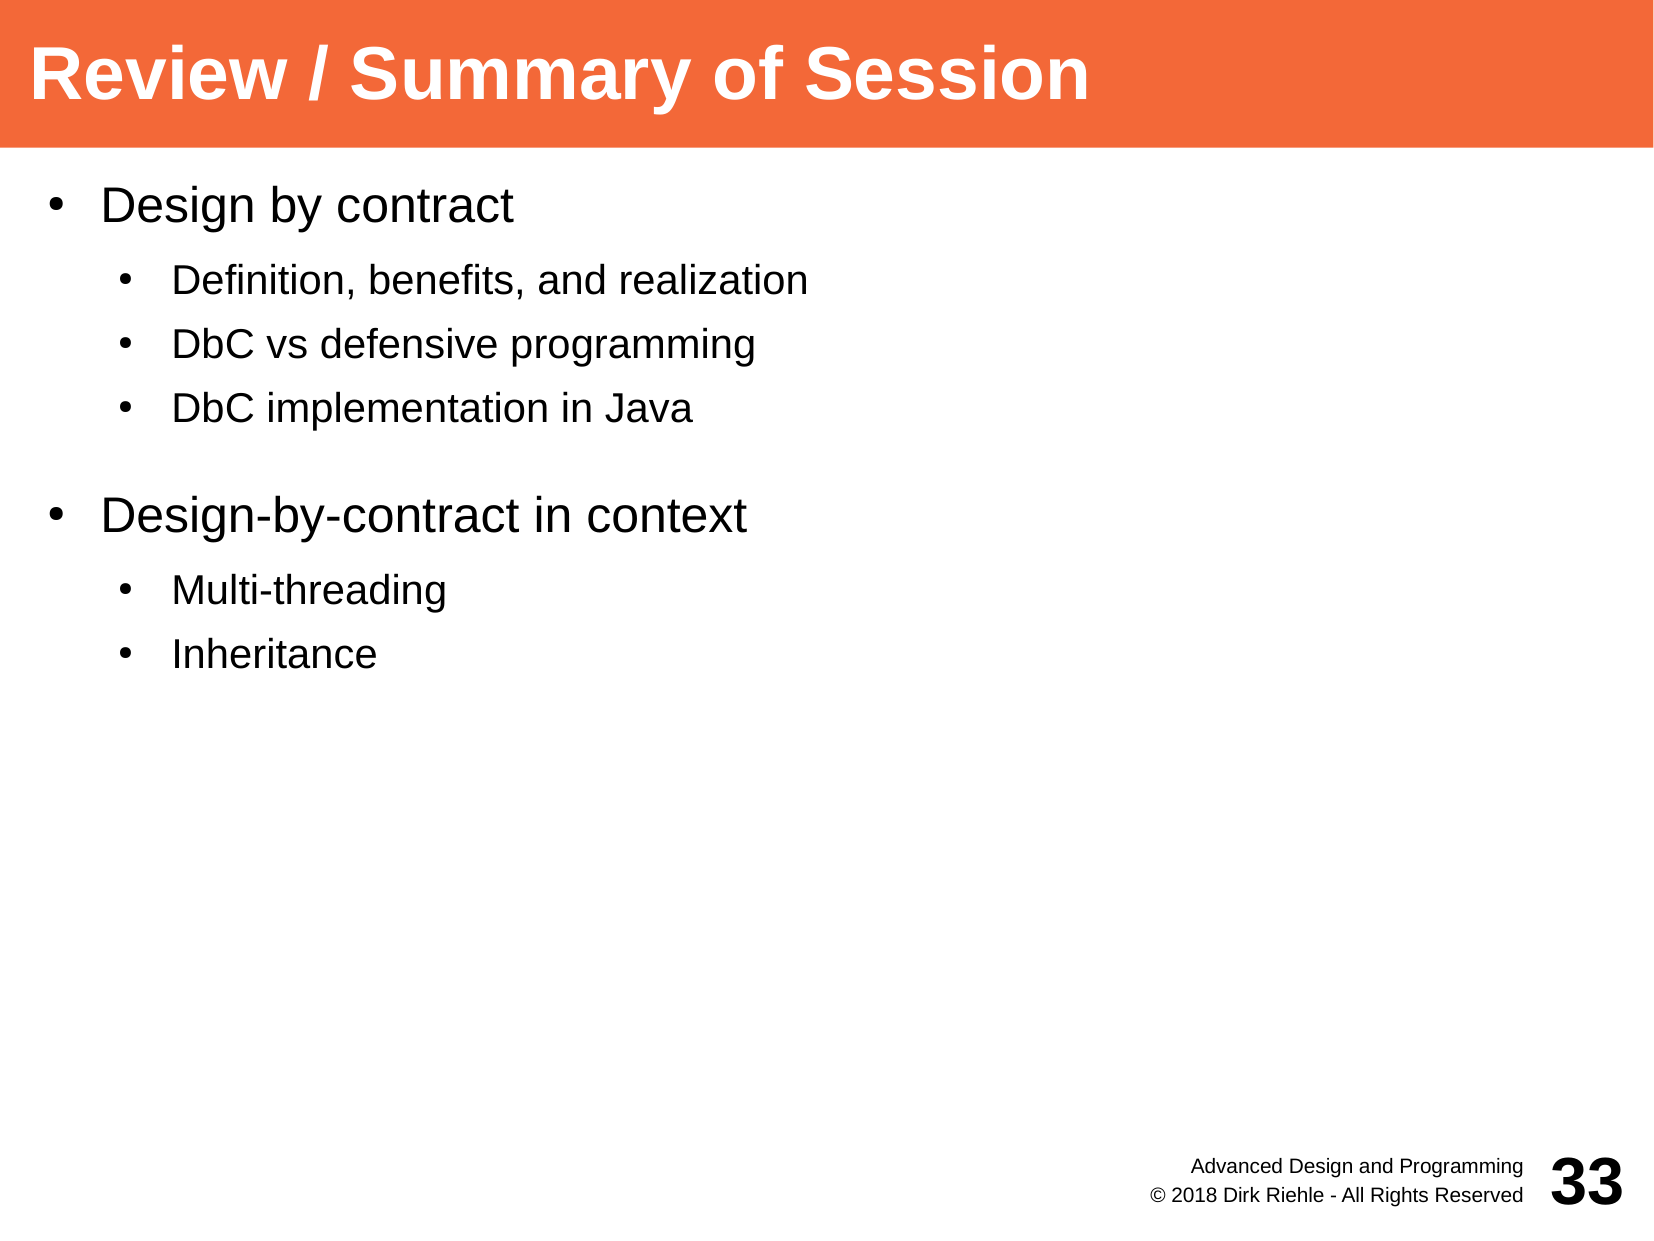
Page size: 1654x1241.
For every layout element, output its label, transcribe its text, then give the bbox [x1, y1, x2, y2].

list Design by contract Definition, benefits, and realization DbC vs defensive programming DbC implementation in Java Design-by-contract in context Multi-threading Inheritance [29, 177, 1625, 1063]
title Review / Summary of Session [0, 0, 1654, 148]
